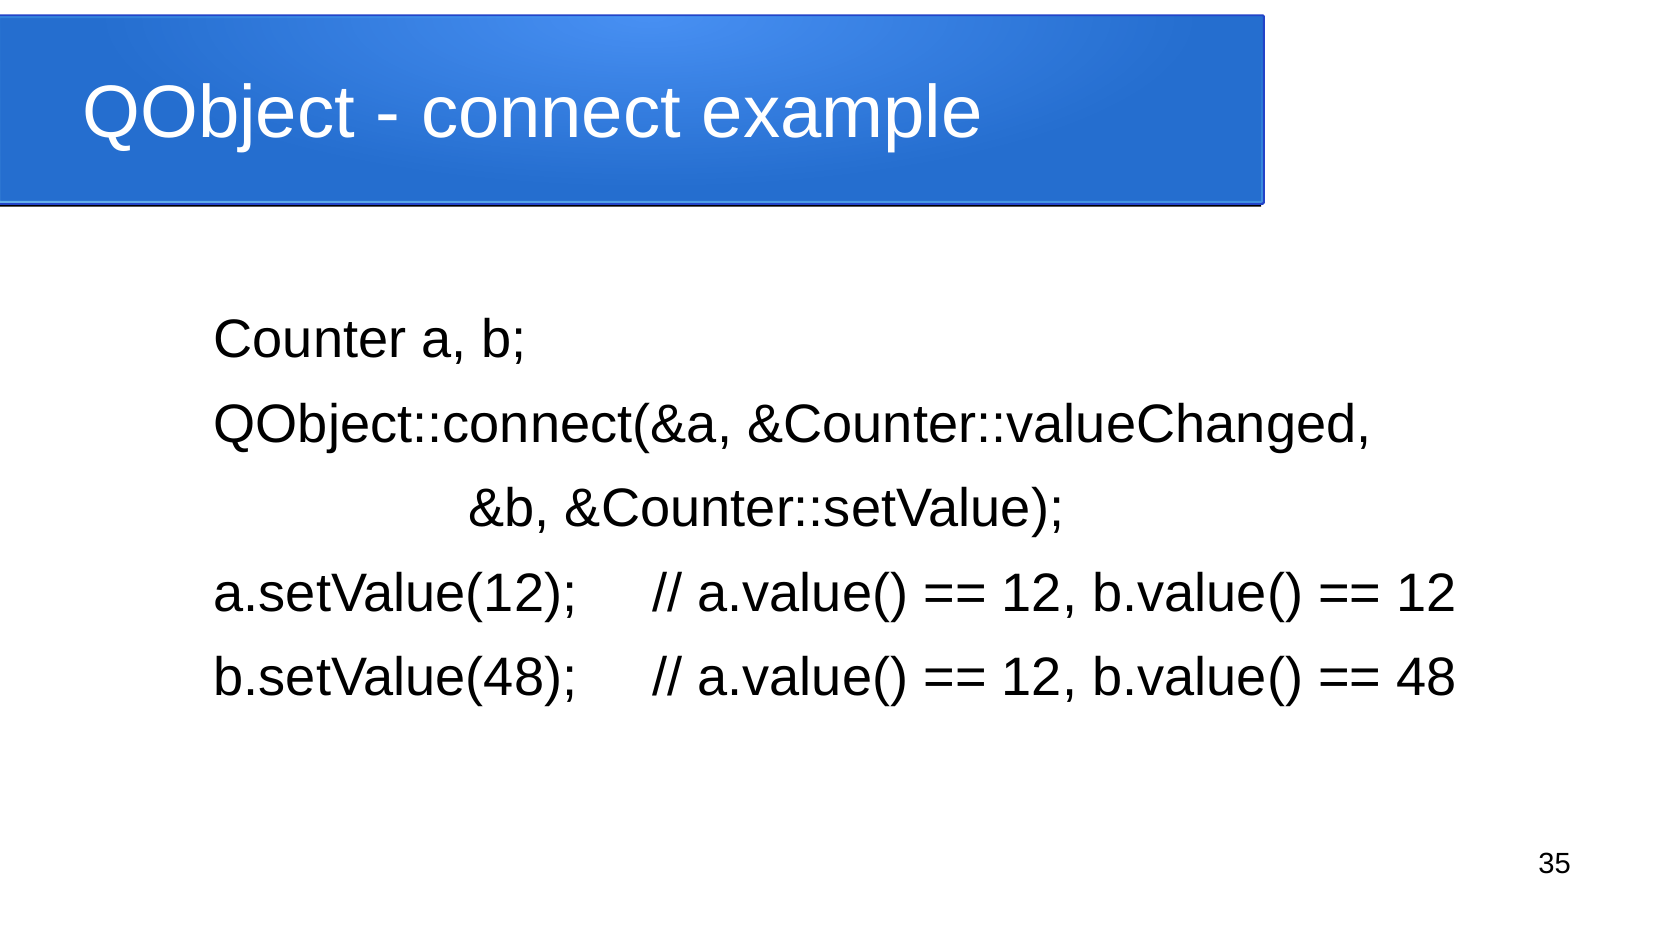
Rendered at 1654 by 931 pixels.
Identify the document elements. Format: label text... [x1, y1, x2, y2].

list Counter a, b; QObject::connect(&a, &Counter::valueChanged, &b, &Counter::setValue); a.setValue(12); // a.value() == 12, b.value() == 12 b.setValue(48); // a.value() == 12, b.value() == 48 [82, 224, 1571, 764]
title QObject - connect example [82, 35, 1235, 189]
